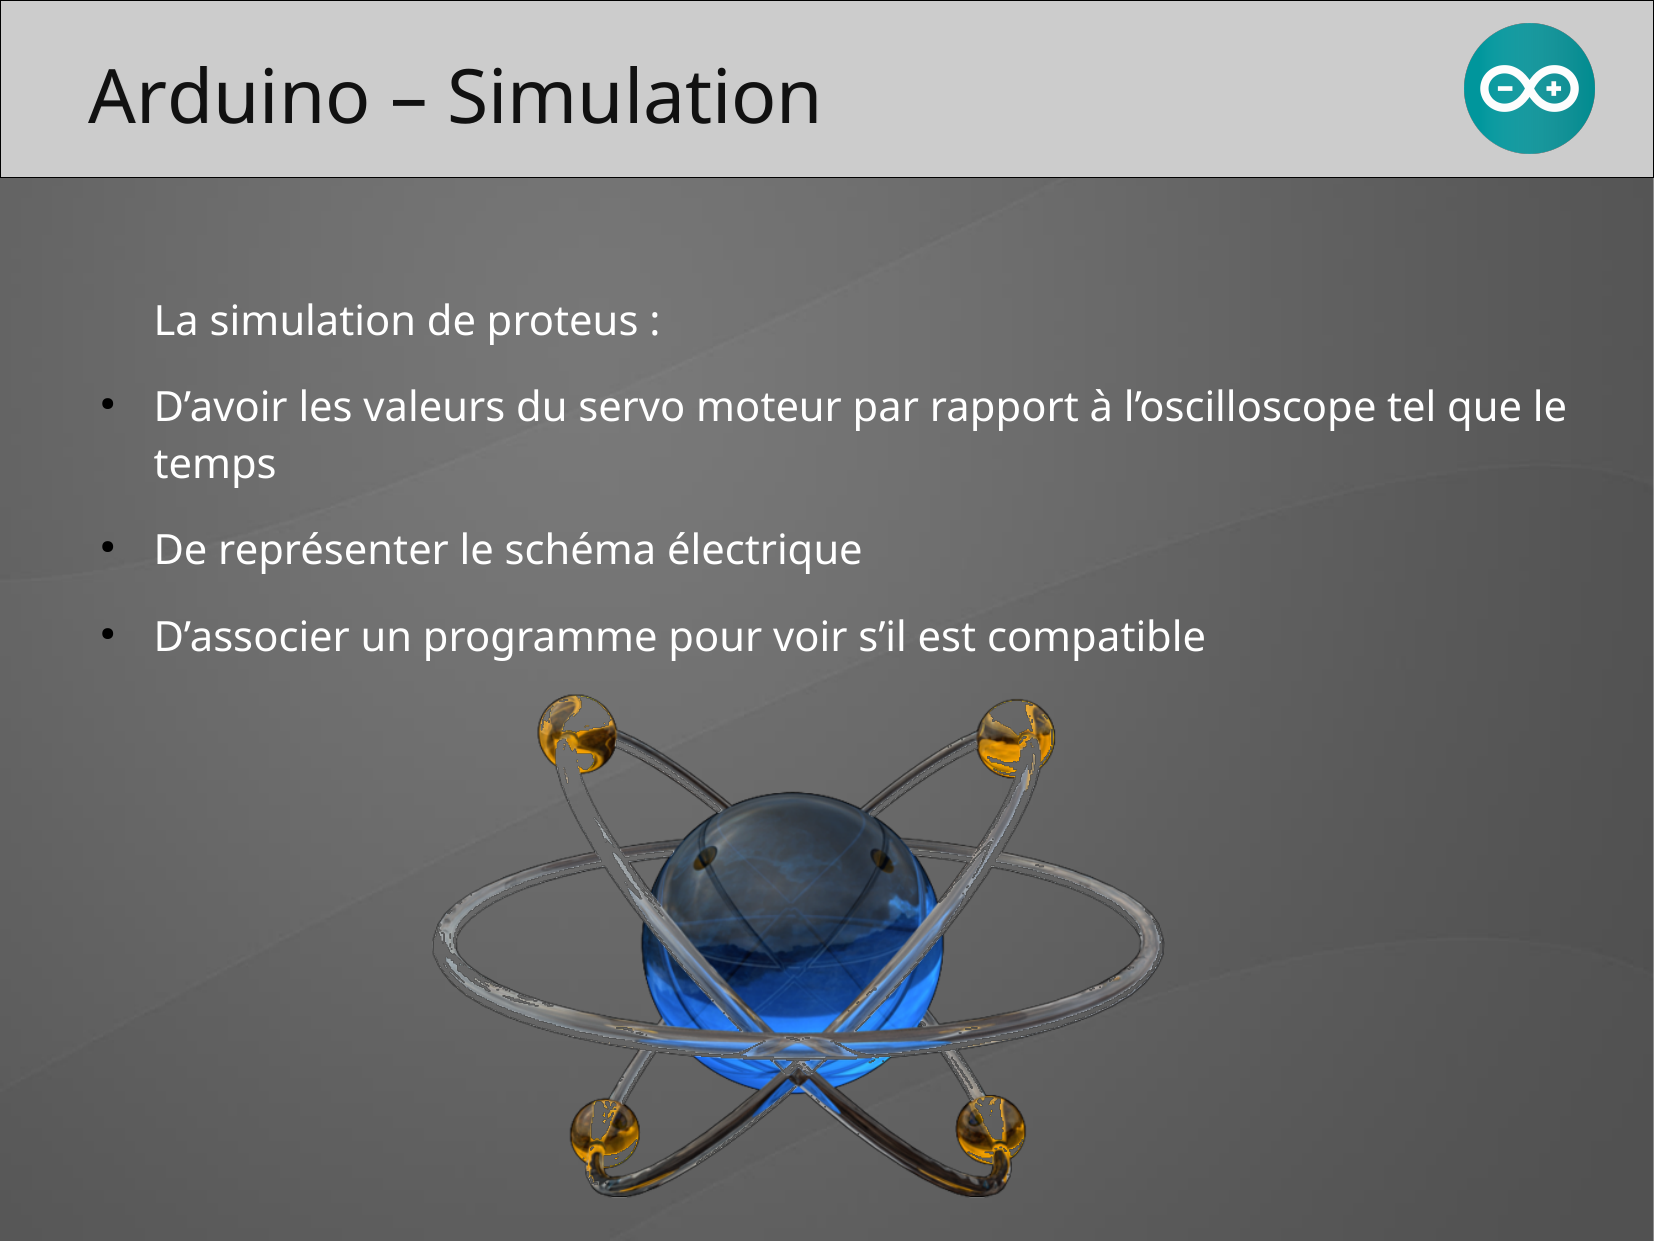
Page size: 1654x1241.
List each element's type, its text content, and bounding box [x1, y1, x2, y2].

picture [1464, 23, 1595, 154]
text_box [0, 0, 1654, 177]
picture [0, 178, 1654, 1241]
text_box Arduino – Simulation [0, 35, 1123, 178]
list La simulation de proteus : D’avoir les valeurs du servo moteur par rapport à l’oscilloscope tel que le temps De représenter le schéma électrique D’associer un programme pour voir s’il est compatible [82, 290, 1571, 1010]
